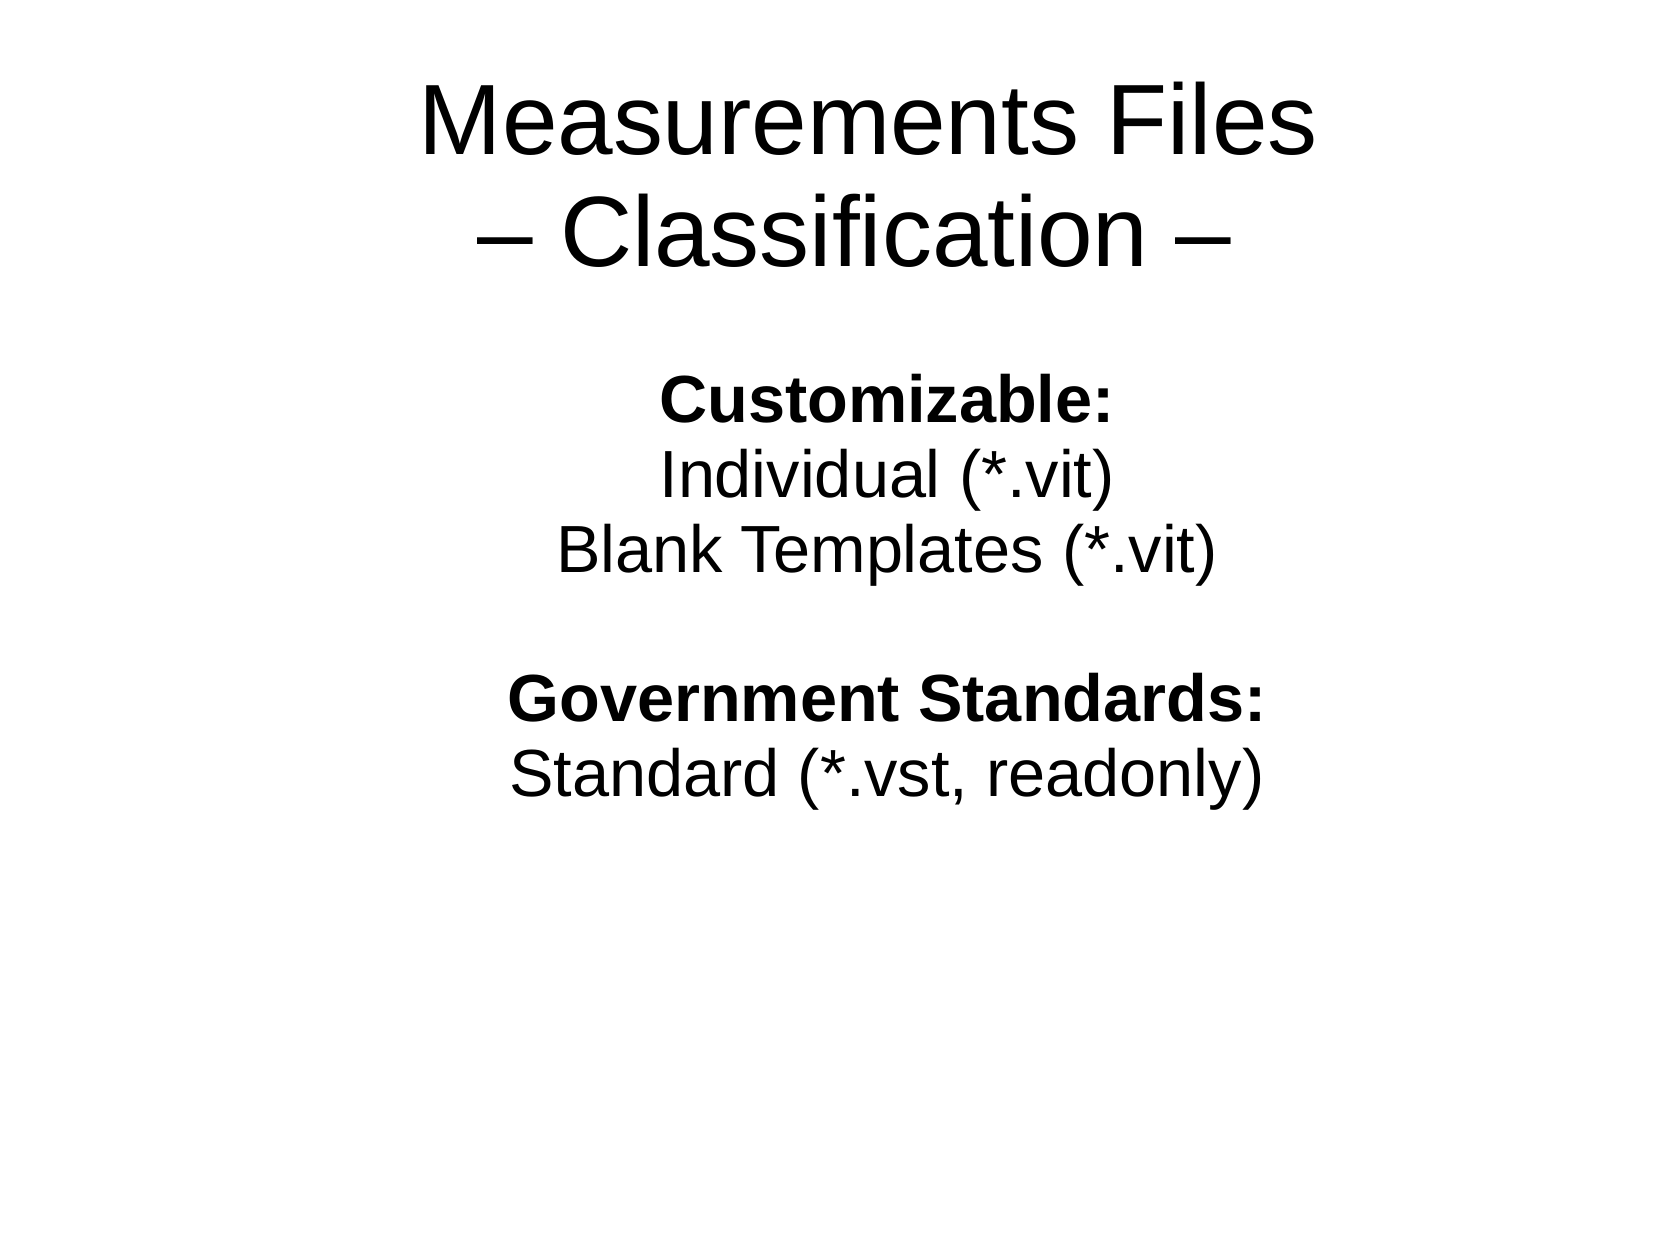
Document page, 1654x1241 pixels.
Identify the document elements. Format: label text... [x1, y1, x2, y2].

text_box Measurements Files – Classification – Customizable: Individual (*.vit) Blank Templates (*.vit) Government Standards: Standard (*.vst, readonly) [86, 63, 1576, 961]
